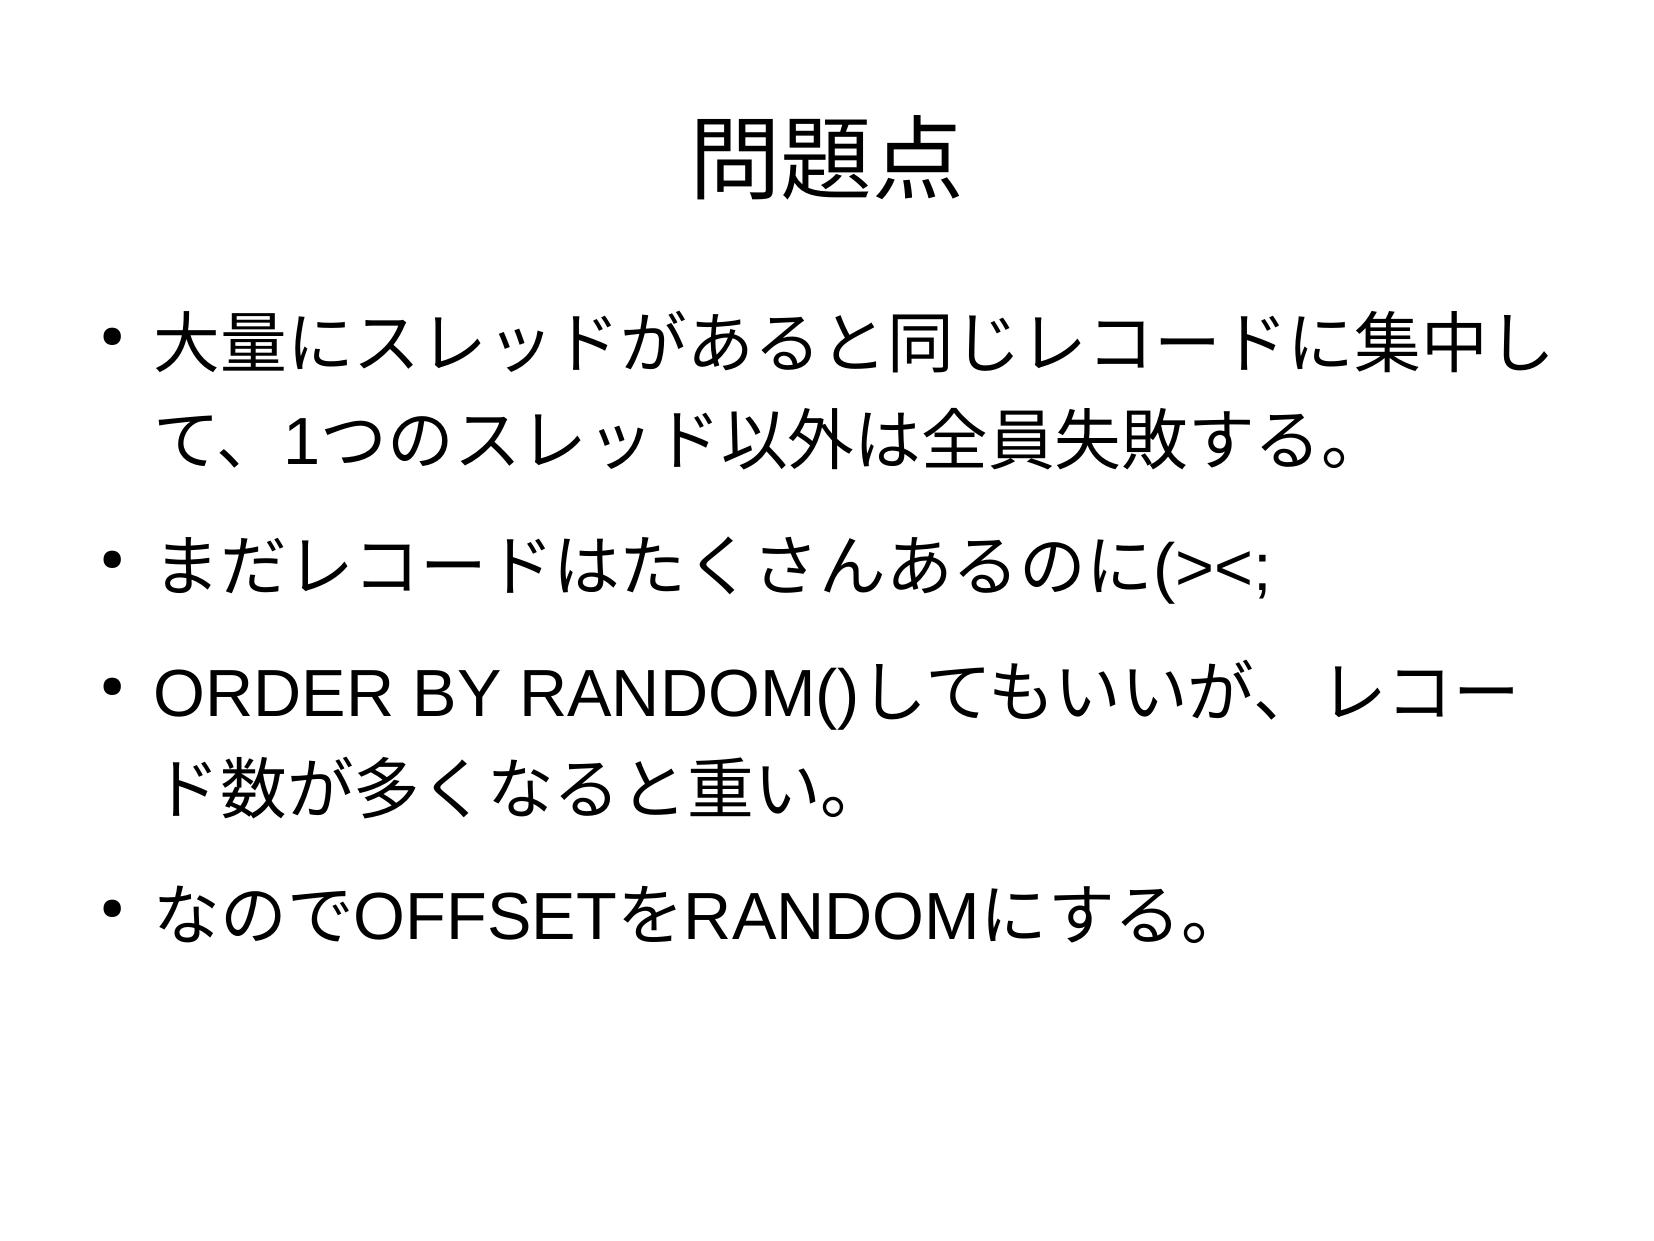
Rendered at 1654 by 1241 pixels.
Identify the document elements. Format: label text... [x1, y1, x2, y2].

list 大量にスレッドがあると同じレコードに集中して、1つのスレッド以外は全員失敗する。 まだレコードはたくさんあるのに(><; ORDER BY RANDOM()してもいいが、レコード数が多くなると重い。 なのでOFFSETをRANDOMにする。 [82, 290, 1571, 1010]
title 問題点 [82, 49, 1571, 257]
